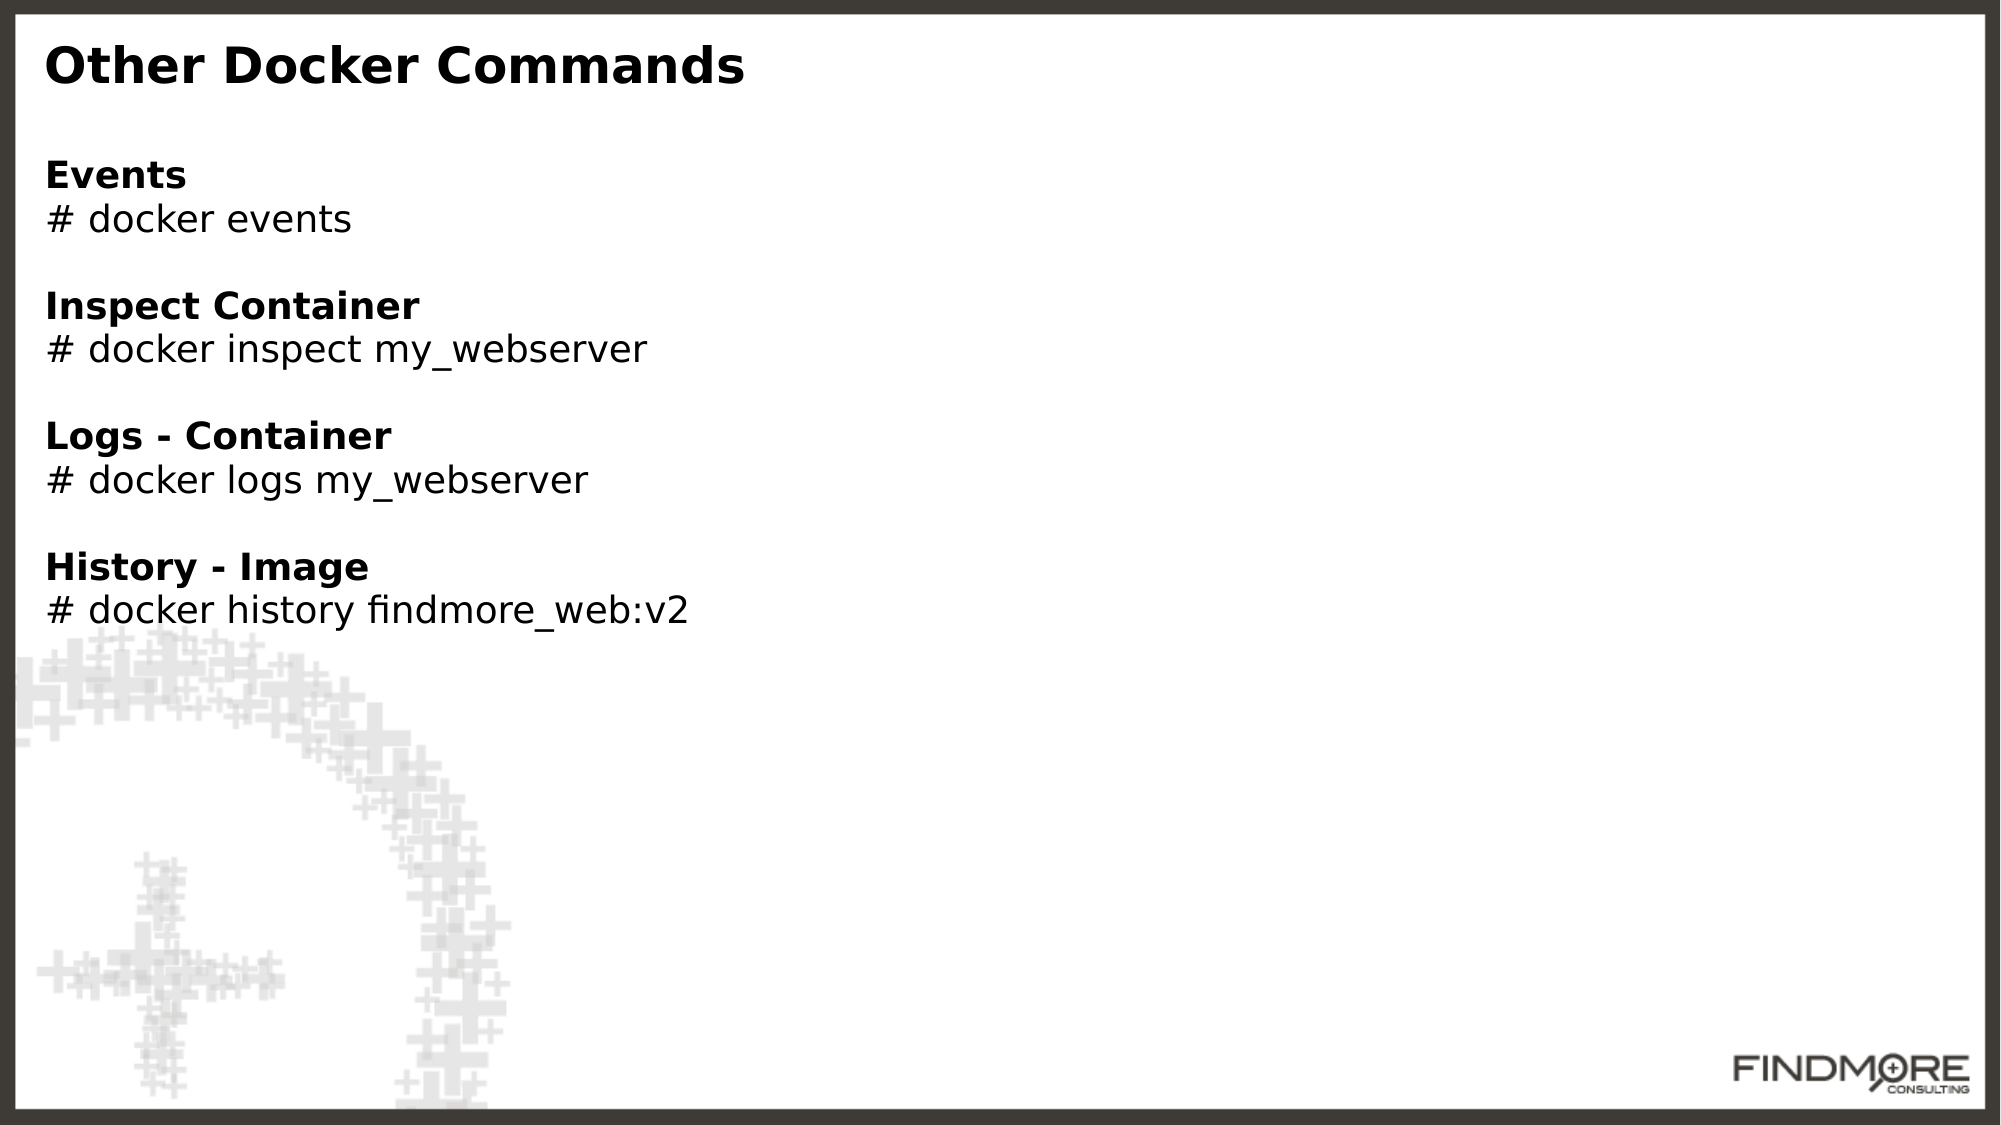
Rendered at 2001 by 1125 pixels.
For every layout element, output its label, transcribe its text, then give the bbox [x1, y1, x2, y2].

picture [0, 0, 2001, 1125]
text_box Other Docker Commands Events # docker events Inspect Container # docker inspect my_webserver Logs - Container # docker logs my_webserver History - Image # docker history findmore_web:v2 [30, 30, 1951, 1036]
